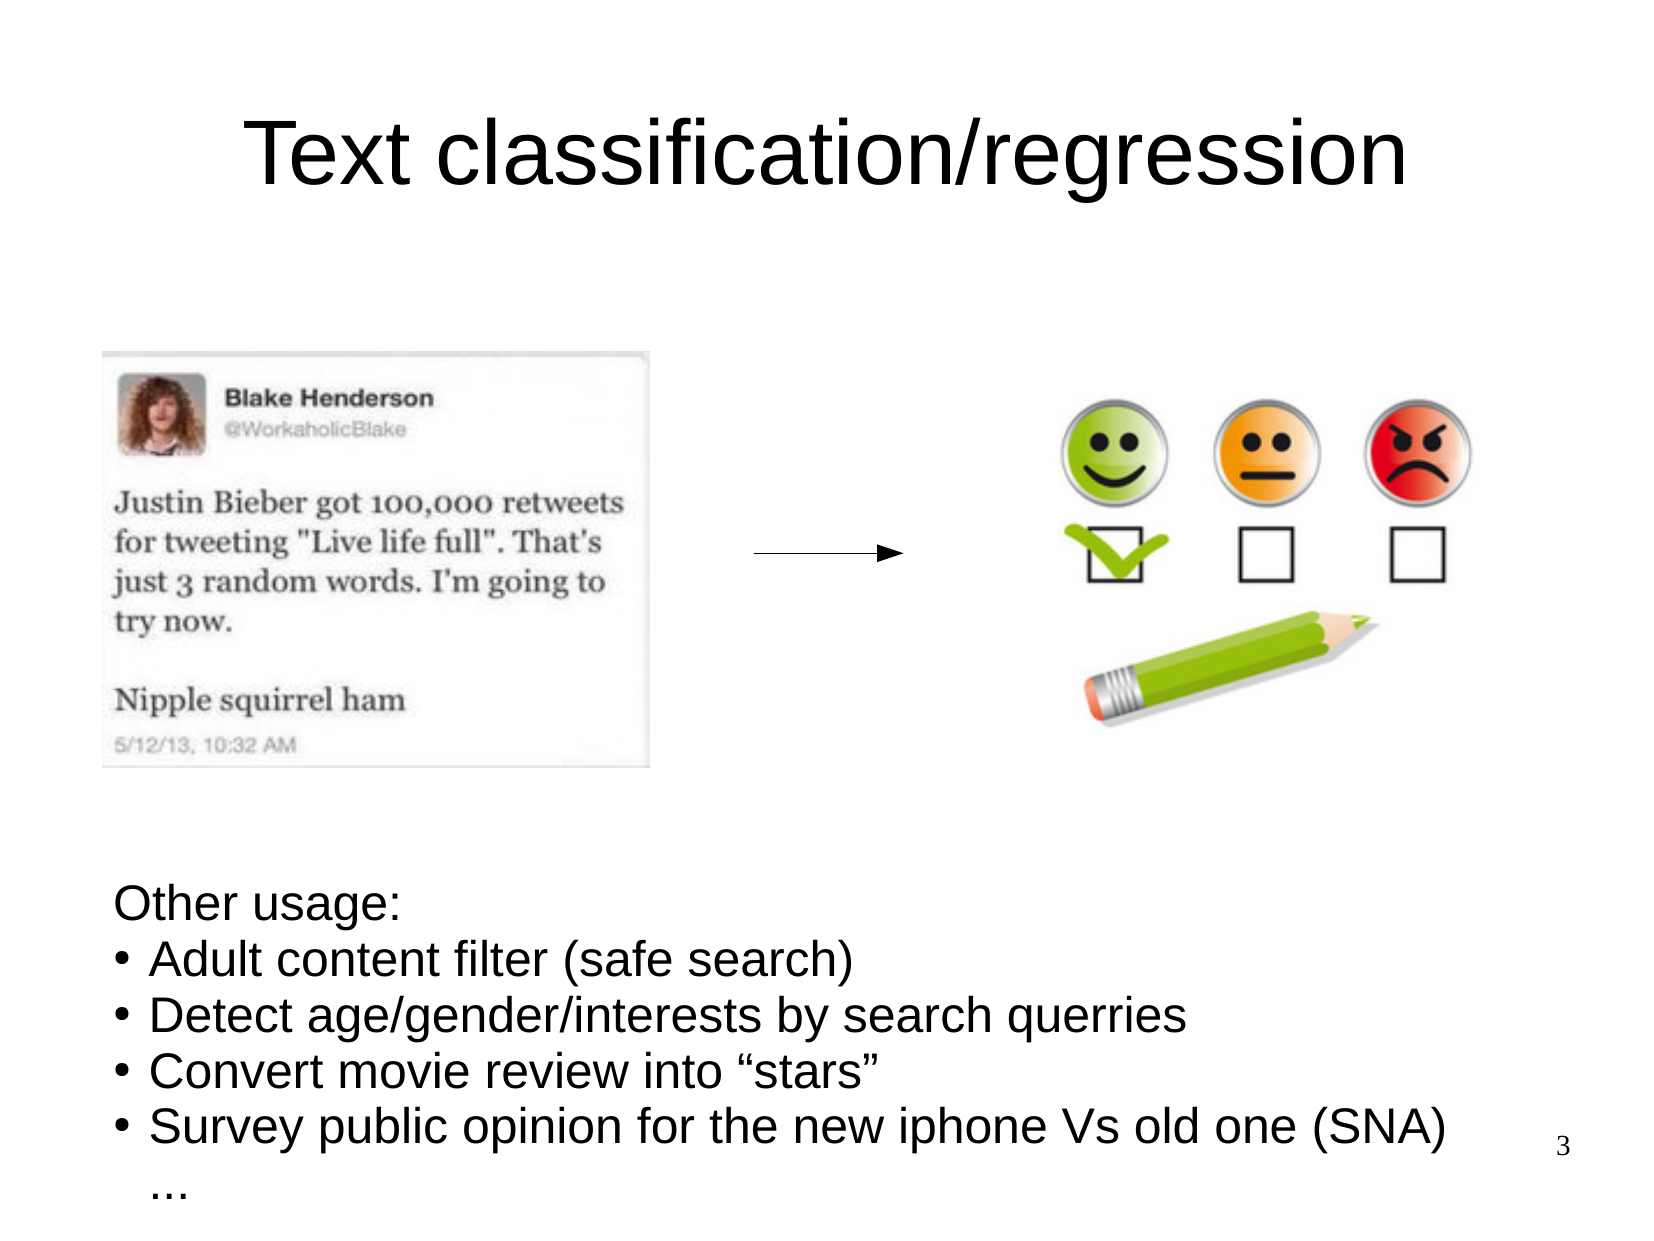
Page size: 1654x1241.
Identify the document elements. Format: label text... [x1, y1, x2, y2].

title Text classification/regression [82, 49, 1571, 257]
picture [102, 351, 650, 768]
picture [995, 359, 1521, 735]
text_box Other usage: Adult content filter (safe search) Detect age/gender/interests by search querries Convert movie review into “stars” Survey public opinion for the new iphone Vs old one (SNA) ... [113, 873, 1629, 1212]
